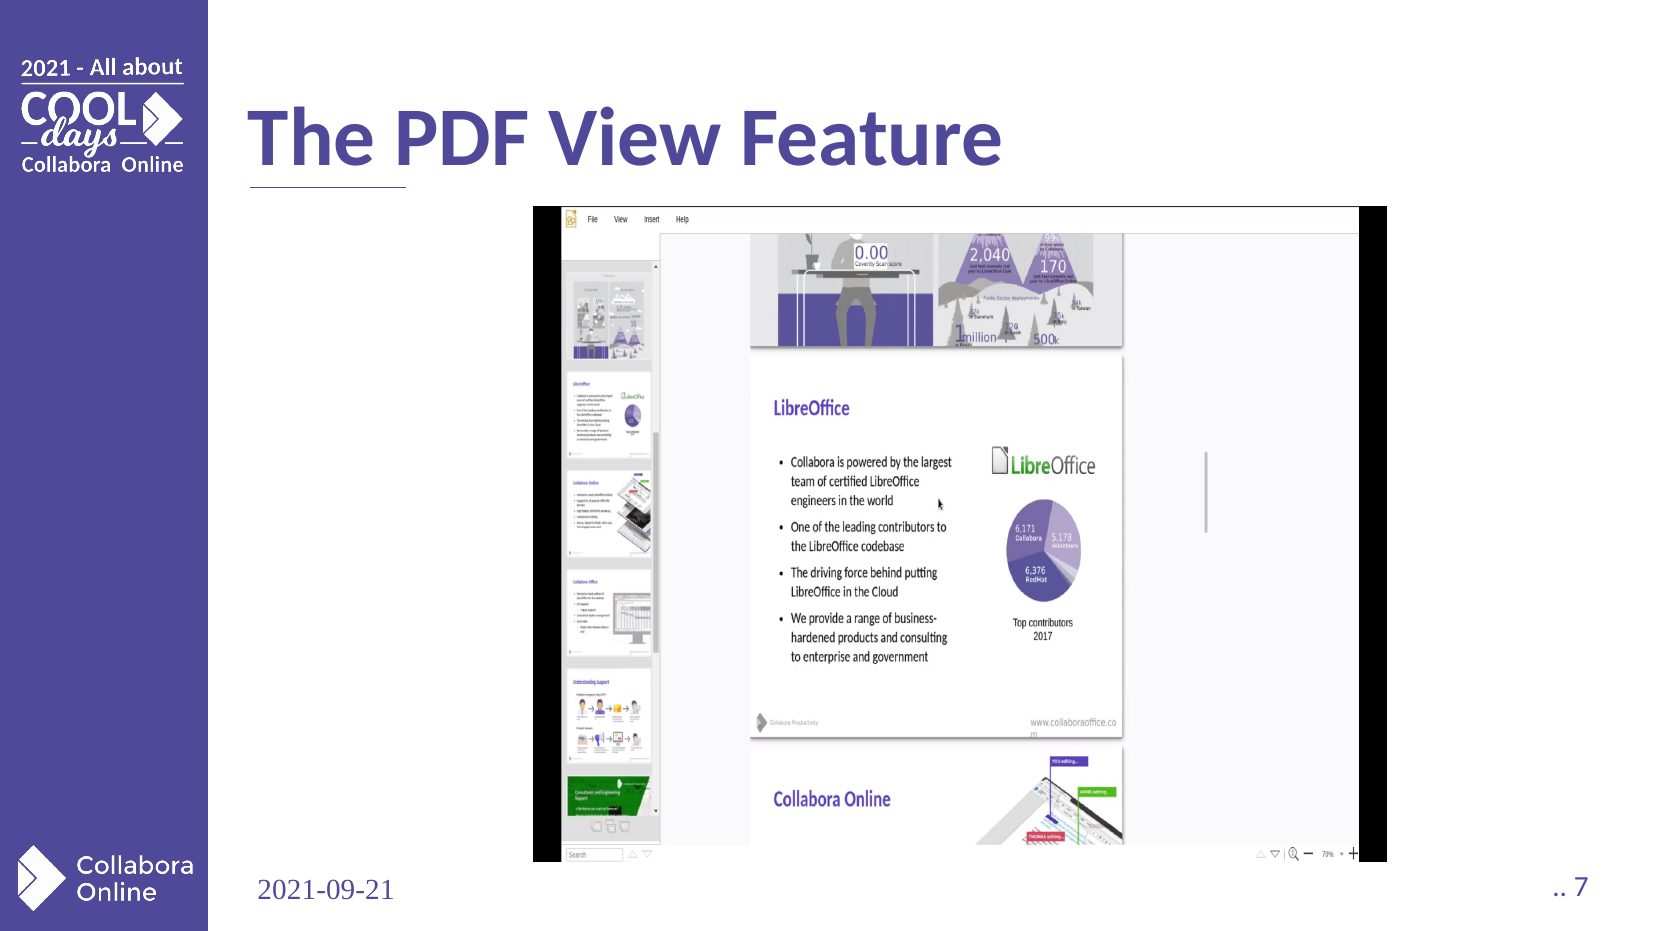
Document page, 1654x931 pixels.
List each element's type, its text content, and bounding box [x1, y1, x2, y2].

picture [13, 840, 197, 916]
picture [21, 57, 184, 172]
picture [533, 206, 1387, 862]
title The PDF View Feature [247, 54, 1581, 186]
